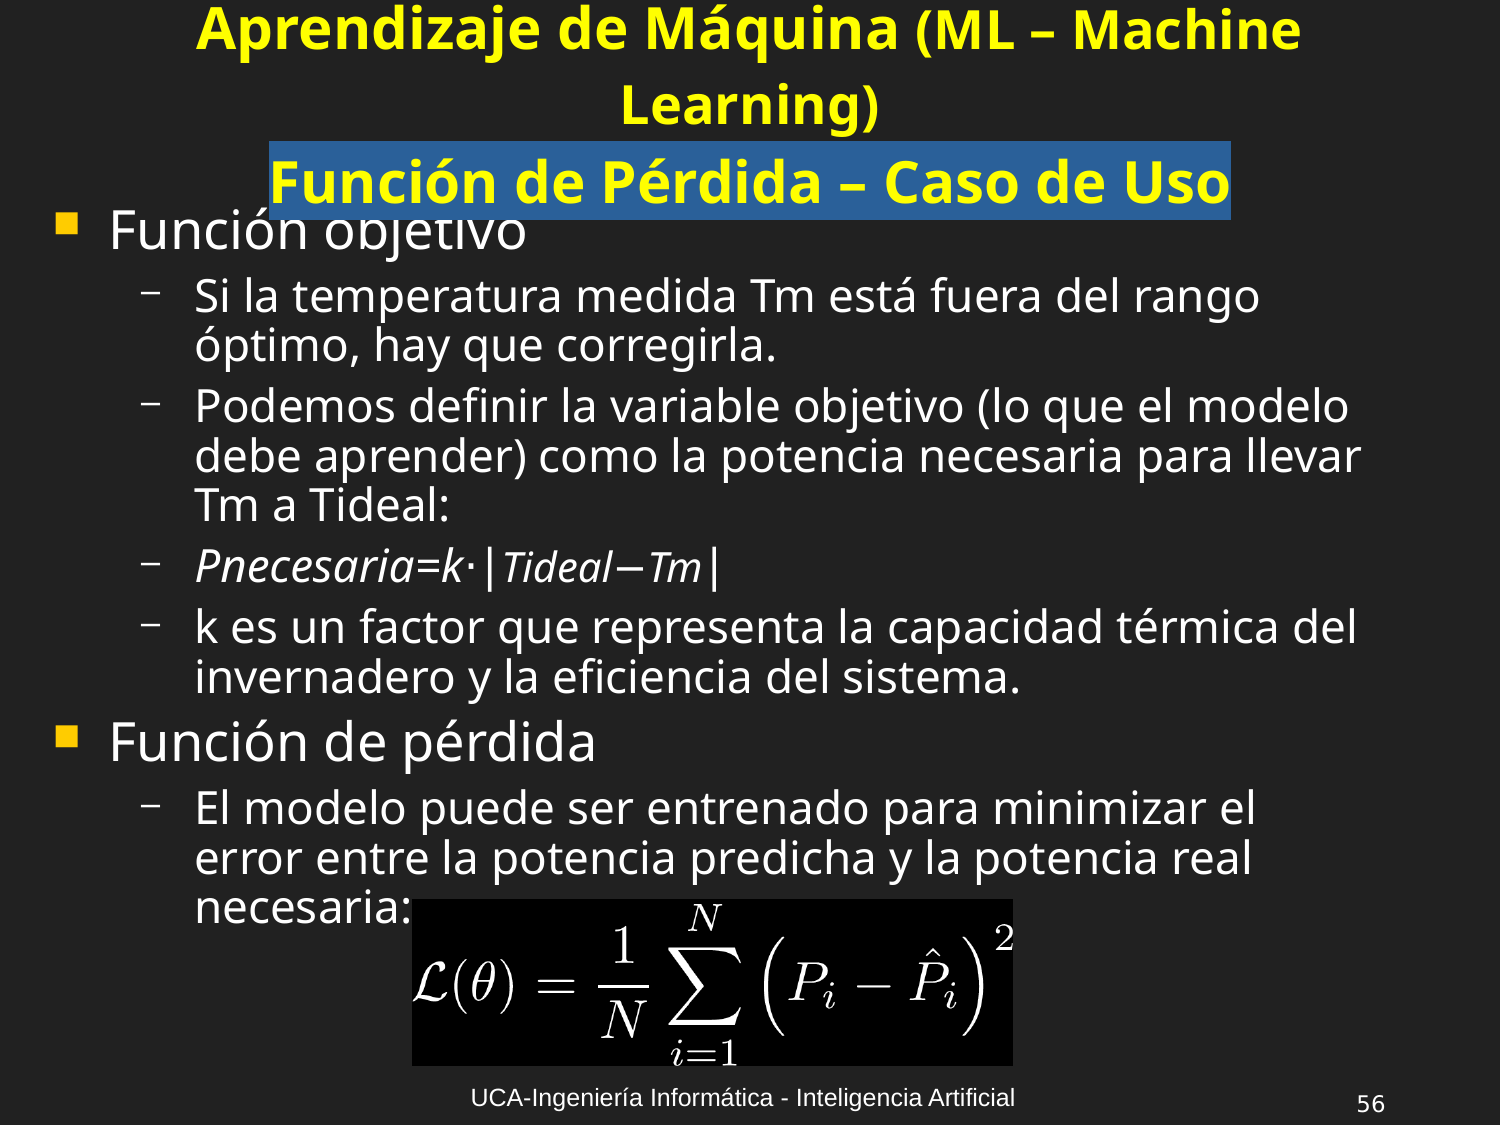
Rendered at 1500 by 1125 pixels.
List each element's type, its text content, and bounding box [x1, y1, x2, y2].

title Aprendizaje de Máquina (ML – Machine Learning) Función de Pérdida – Caso de Uso [75, 45, 1425, 162]
text_box Función objetivo Si la temperatura medida Tm​ está fuera del rango óptimo, hay que corregirla. Podemos definir la variable objetivo (lo que el modelo debe aprender) como la potencia necesaria para llevar Tm​ a Tideal​: Pnecesaria=k⋅∣Tideal−Tm∣ k es un factor que representa la capacidad térmica del invernadero y la eficiencia del sistema. Función de pérdida El modelo puede ser entrenado para minimizar el error entre la potencia predicha y la potencia real necesaria: [37, 195, 1388, 1013]
picture [412, 899, 1013, 1066]
